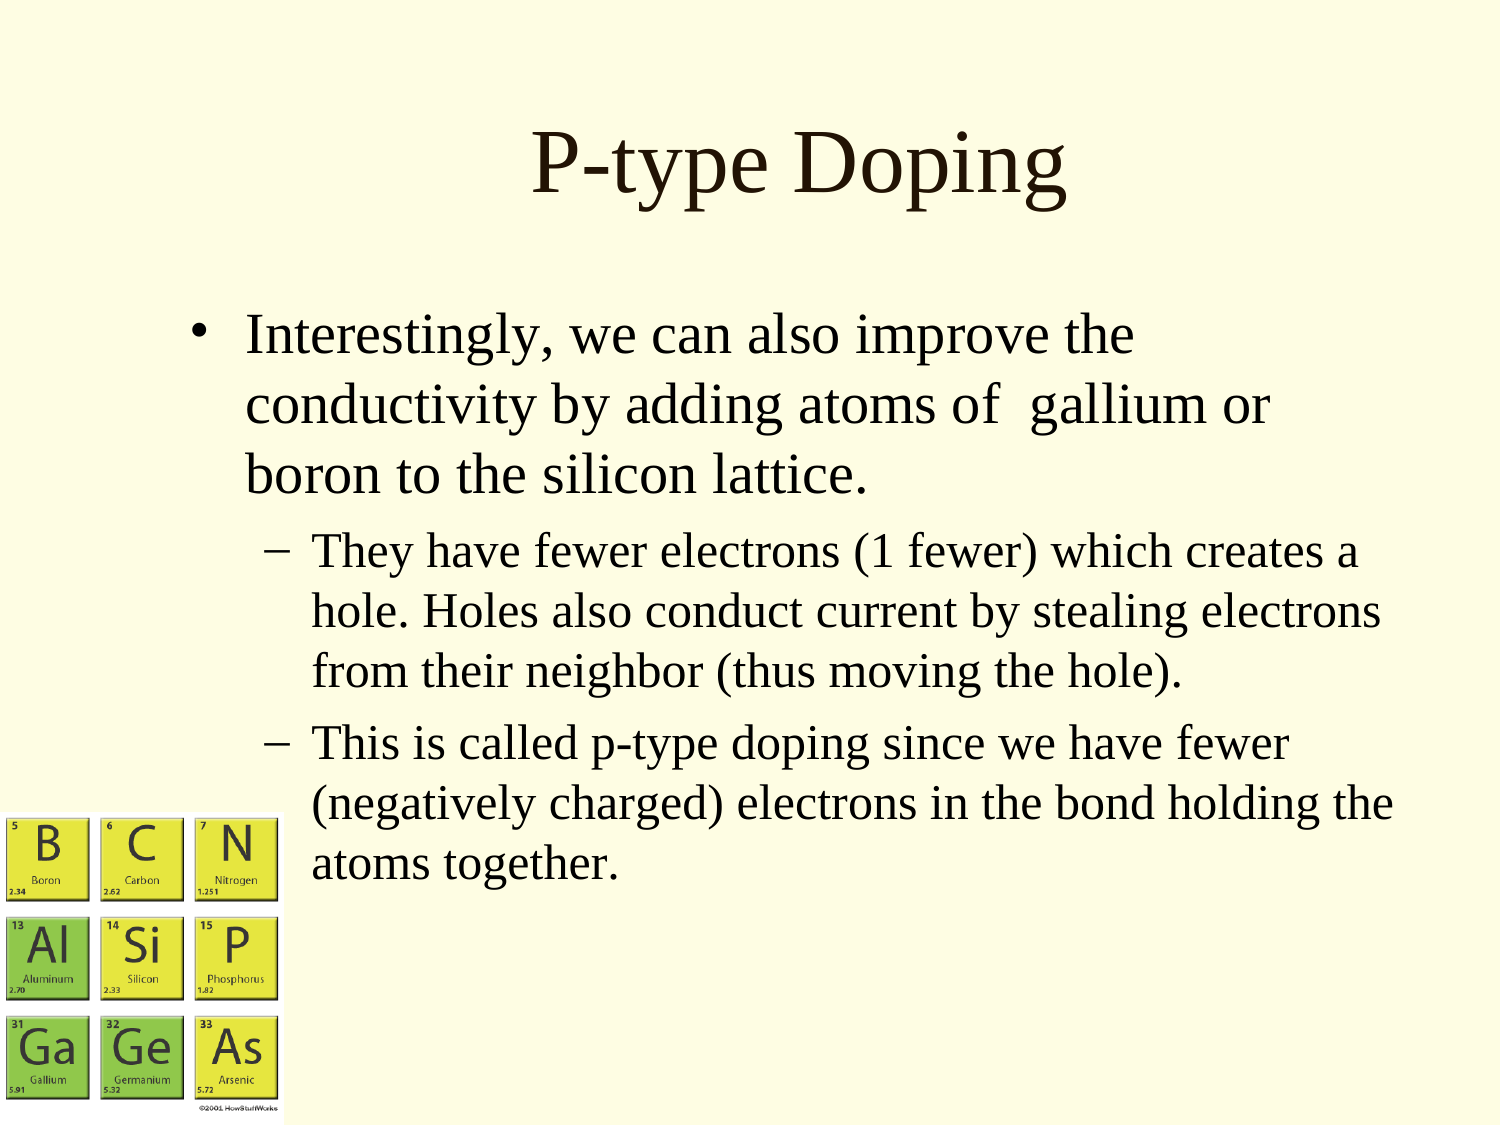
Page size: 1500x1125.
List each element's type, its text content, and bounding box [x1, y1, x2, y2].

title P-type Doping [174, 62, 1425, 250]
picture [0, 812, 284, 1125]
list Interestingly, we can also improve the conductivity by adding atoms of gallium or boron to the silicon lattice. They have fewer electrons (1 fewer) which creates a hole. Holes also conduct current by stealing electrons from their neighbor (thus moving the hole). This is called p-type doping since we have fewer (negatively charged) electrons in the bond holding the atoms together. [174, 287, 1425, 963]
